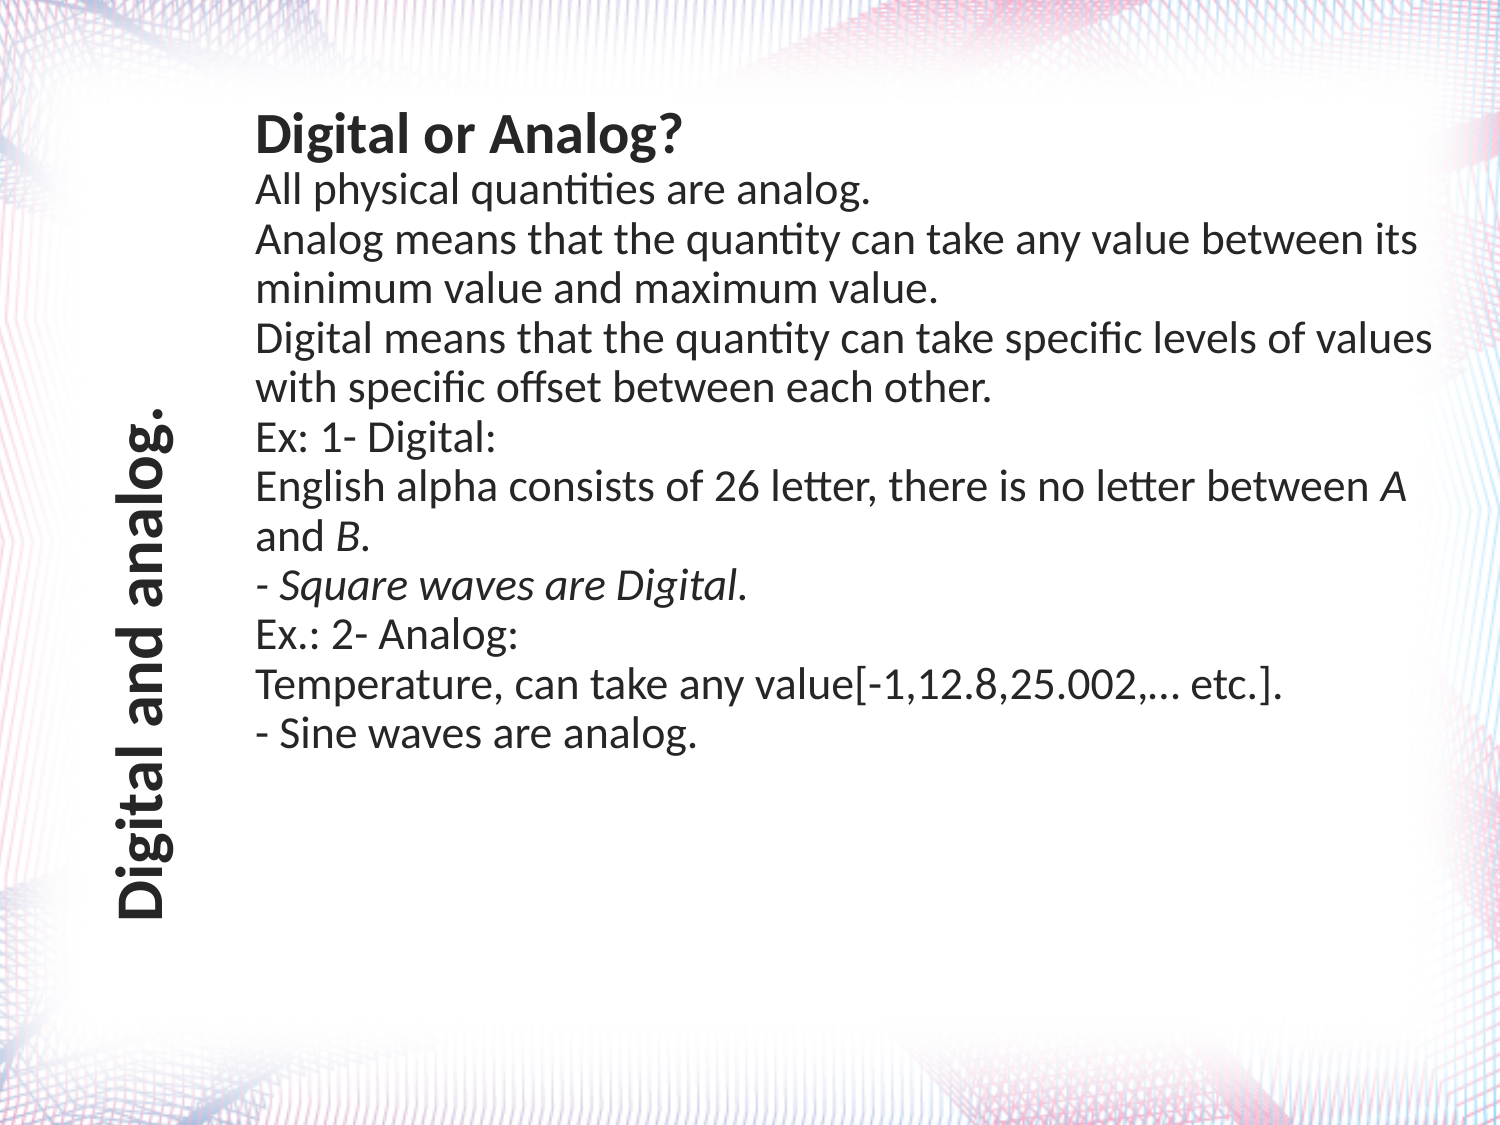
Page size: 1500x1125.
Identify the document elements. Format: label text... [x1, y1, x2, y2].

text_box Digital or Analog? All physical quantities are analog. Analog means that the quantity can take any value between its minimum value and maximum value. Digital means that the quantity can take specific levels of values with specific offset between each other. Ex: 1- Digital: English alpha consists of 26 letter, there is no letter between A and B. - Square waves are Digital. Ex.: 2- Analog: Temperature, can take any value[-1,12.8,25.002,… etc.]. - Sine waves are analog. [240, 87, 1453, 963]
picture [0, 0, 1500, 1125]
text_box Digital and analog. [12, 37, 184, 938]
